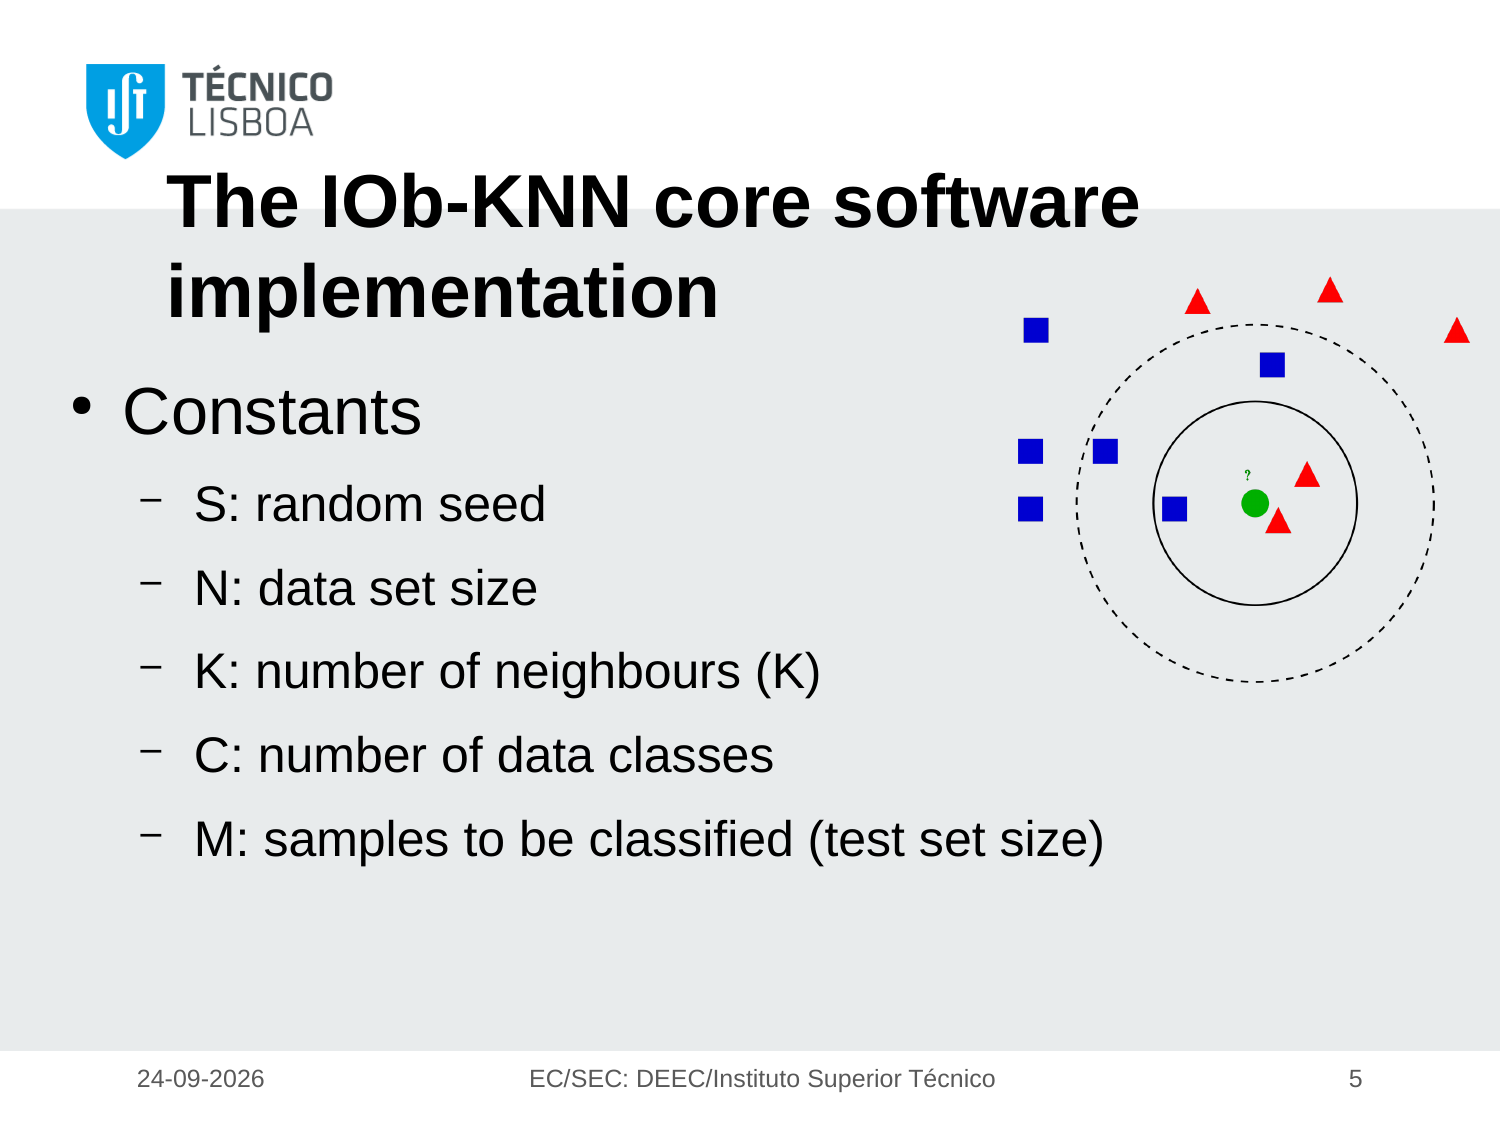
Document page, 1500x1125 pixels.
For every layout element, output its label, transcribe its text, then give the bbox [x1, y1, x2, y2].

picture [0, 0, 1500, 1125]
slide_number <number> [1077, 1052, 1378, 1103]
slide_number 27-10-2020 [121, 1052, 425, 1103]
title The IOb-KNN core software implementation [151, 171, 1408, 314]
list Constants S: random seed N: data set size K: number of neighbours (K) C: number of data classes M: samples to be classified (test set size) [52, 367, 1375, 1030]
footer EC/SEC: DEEC/Instituto Superior Técnico [512, 1052, 1021, 1103]
